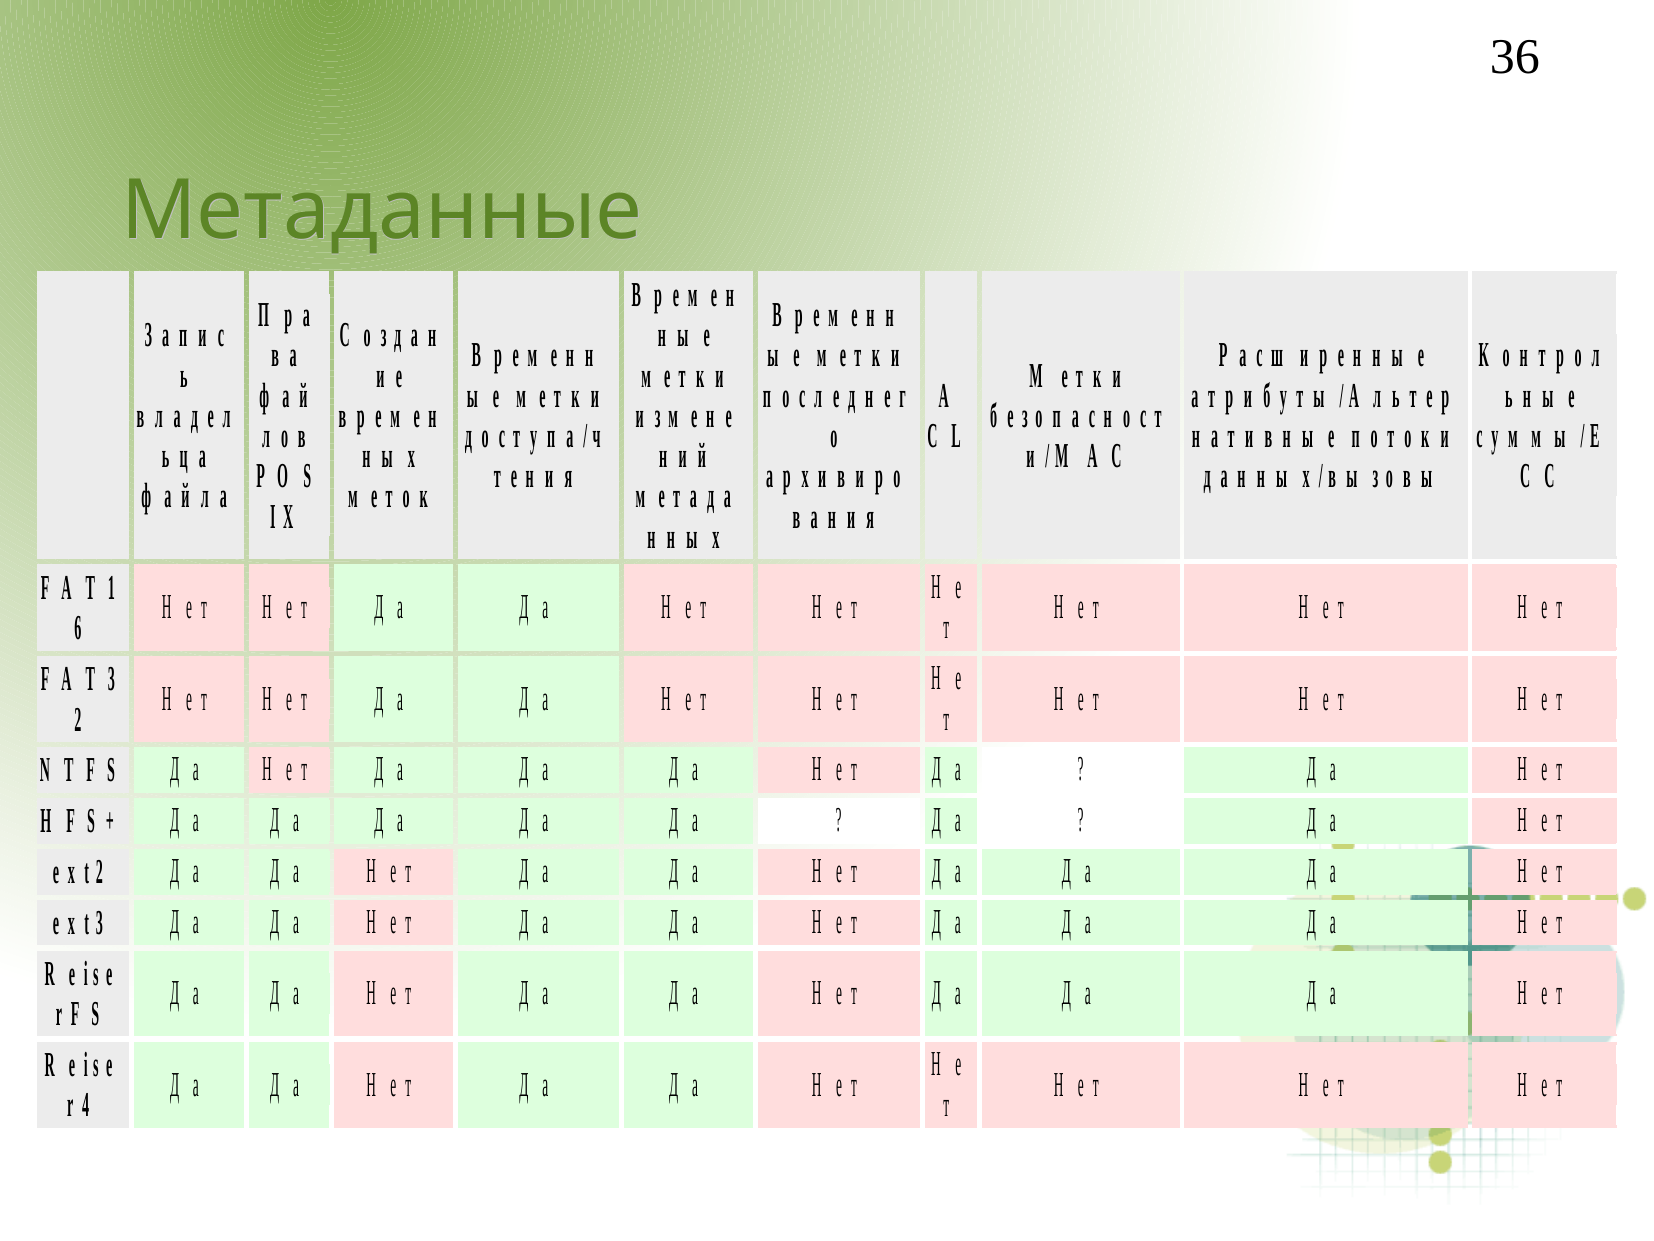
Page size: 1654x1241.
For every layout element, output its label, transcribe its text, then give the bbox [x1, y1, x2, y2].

title Метаданные [121, 102, 1534, 265]
picture [29, 265, 1654, 1211]
text_box <номер> [1500, 29, 1654, 89]
